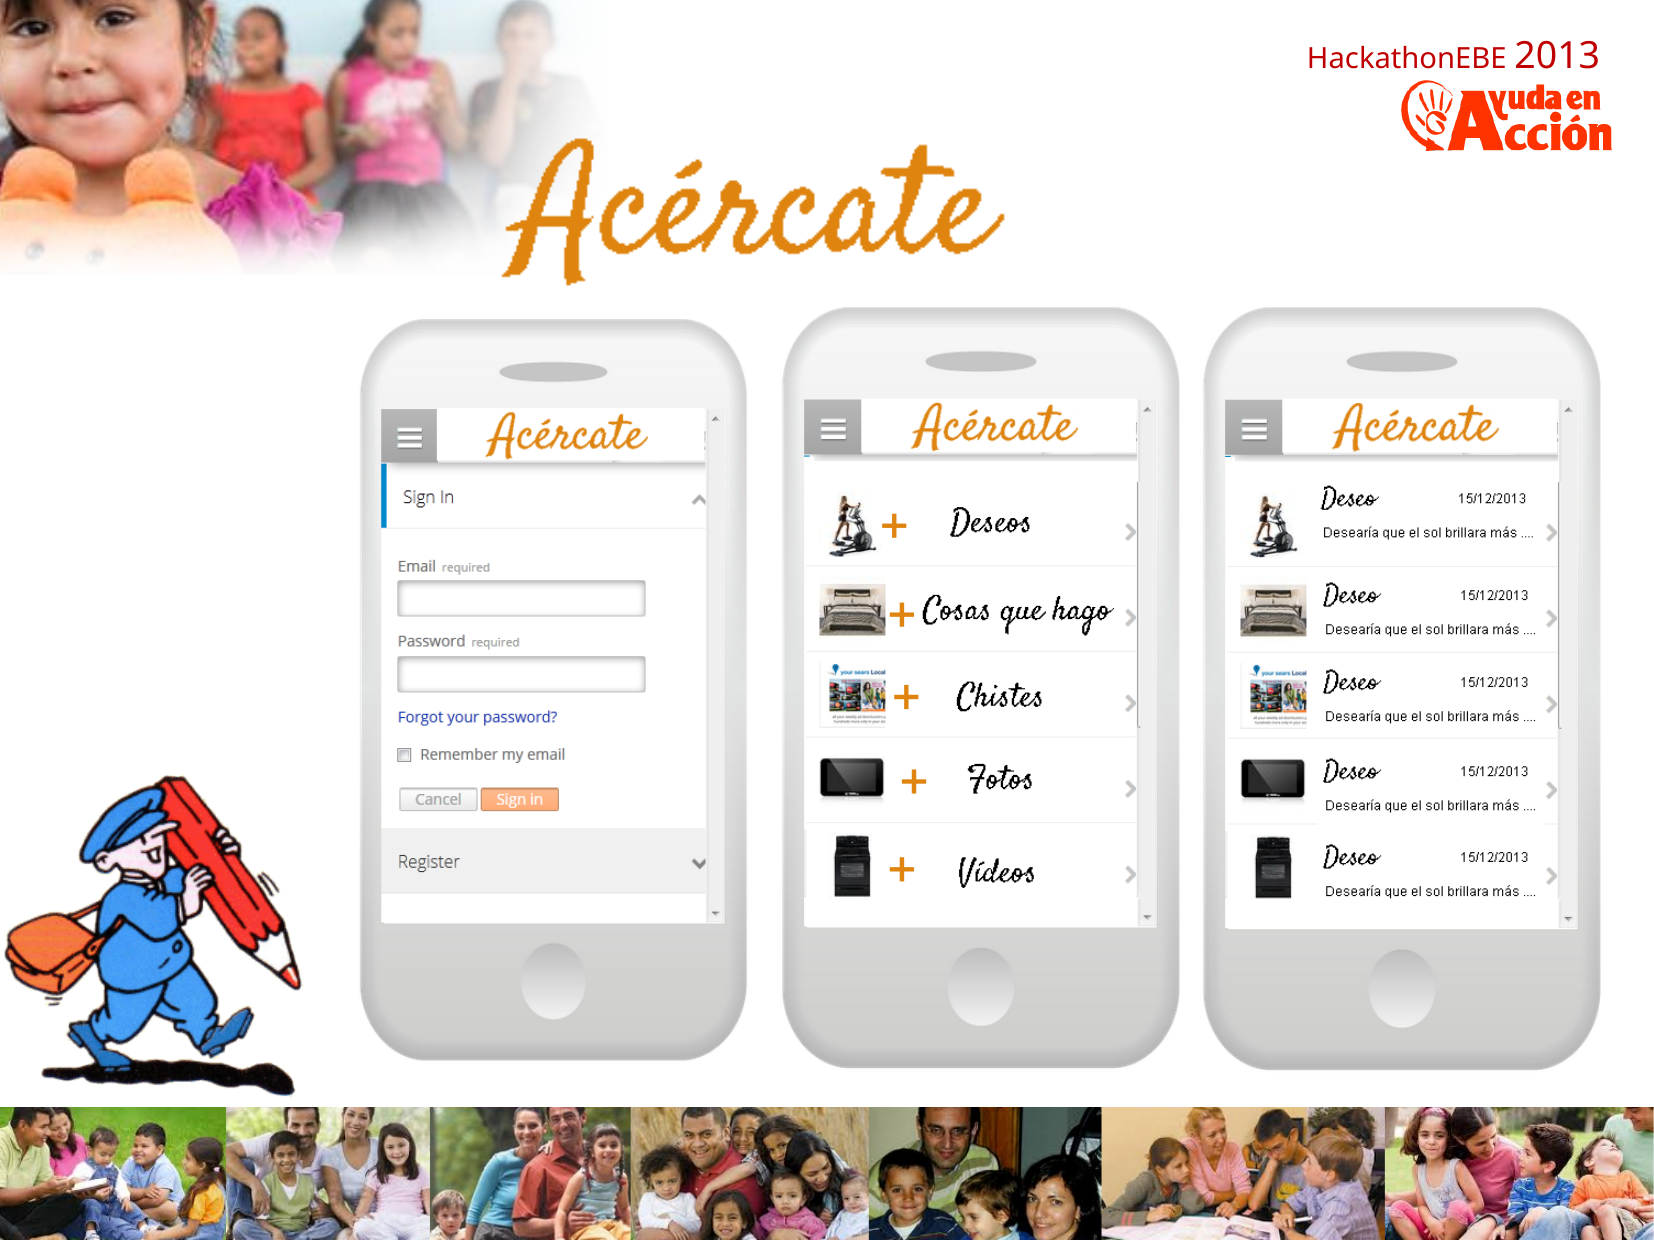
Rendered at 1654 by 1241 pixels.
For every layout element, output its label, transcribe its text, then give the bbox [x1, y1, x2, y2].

picture [0, 1107, 1654, 1241]
text_box HackathonEBE 2013 [496, 0, 1601, 107]
picture [0, 772, 307, 1101]
picture [0, 0, 1612, 1081]
picture [347, 315, 758, 1071]
